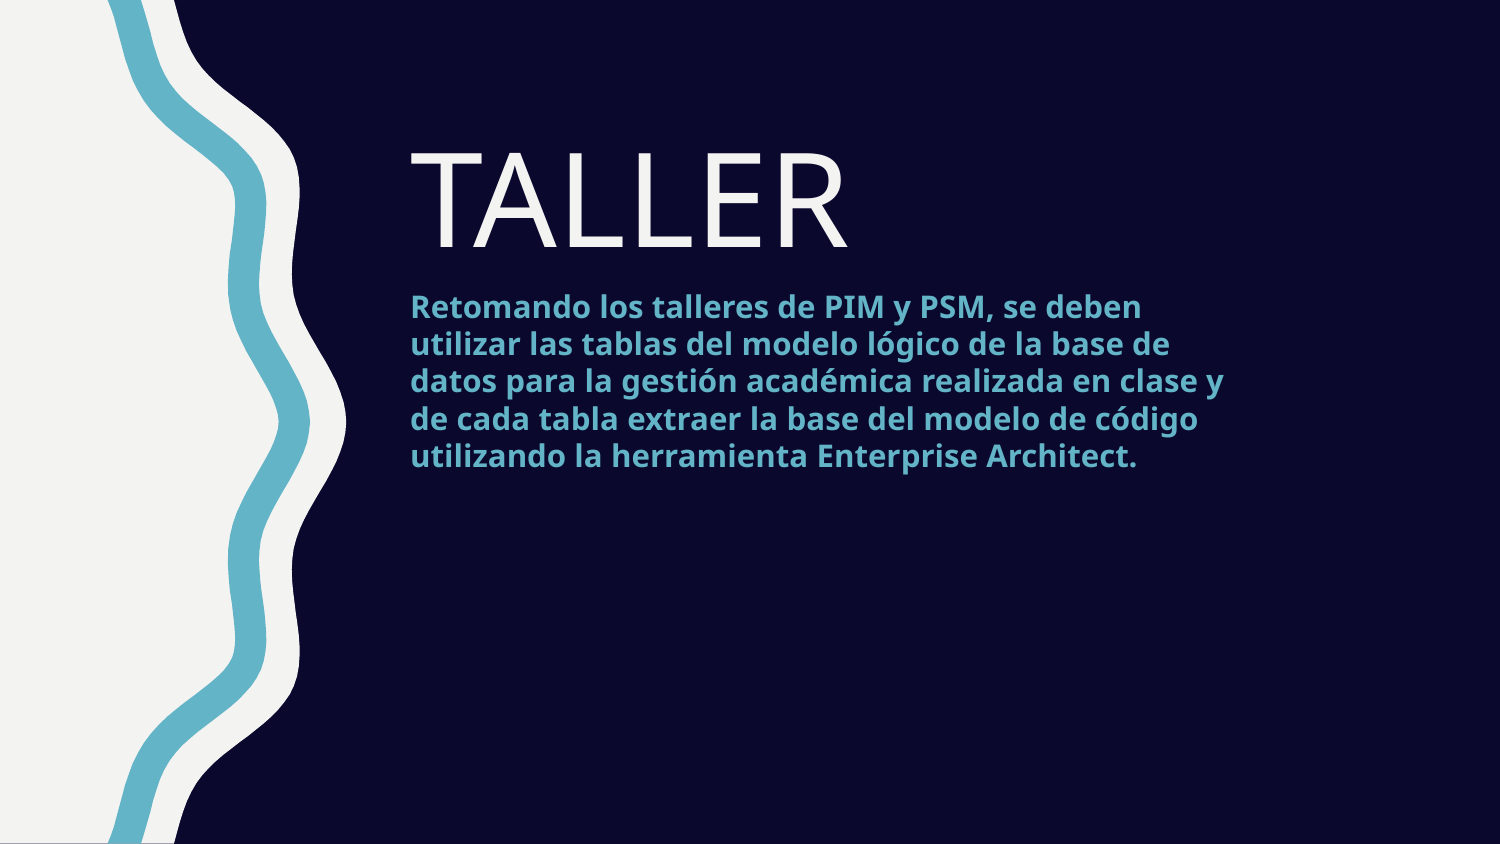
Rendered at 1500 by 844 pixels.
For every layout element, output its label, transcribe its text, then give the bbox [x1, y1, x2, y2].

title TALLER [398, 132, 1407, 282]
list Retomando los talleres de PIM y PSM, se deben utilizar las tablas del modelo lógico de la base de datos para la gestión académica realizada en clase y de cada tabla extraer la base del modelo de código utilizando la herramienta Enterprise Architect. [398, 281, 1263, 752]
